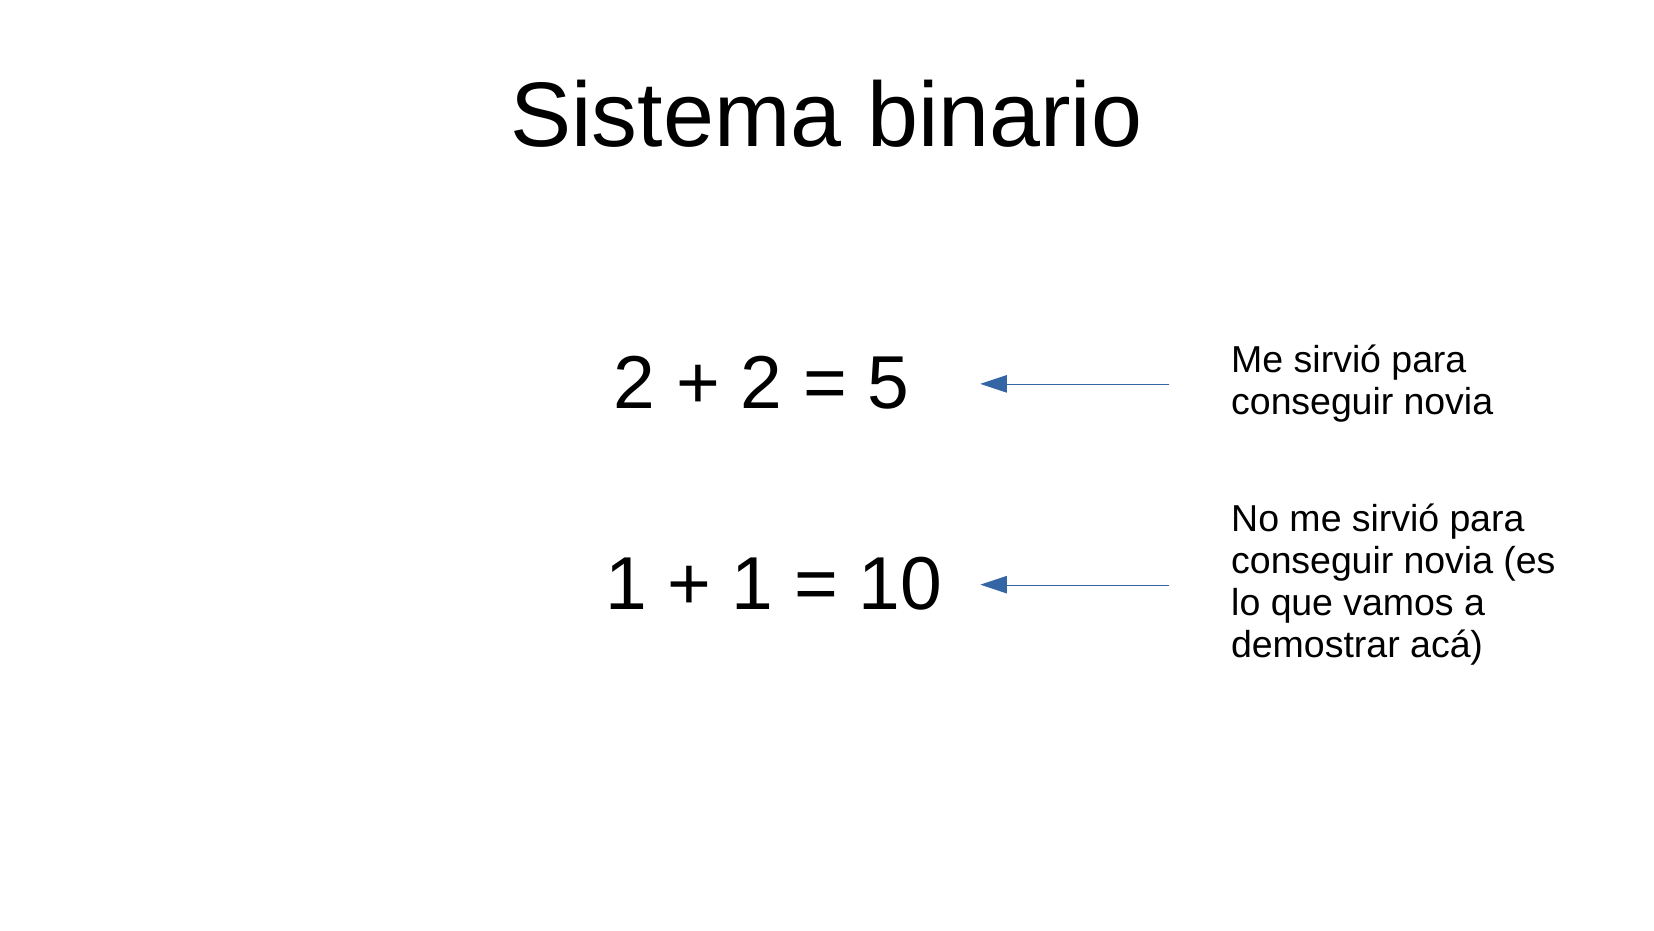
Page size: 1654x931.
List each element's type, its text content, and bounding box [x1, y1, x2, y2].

title Sistema binario [82, 37, 1571, 193]
text_box 2 + 2 = 5 [543, 333, 981, 433]
text_box No me sirvió para conseguir novia (es lo que vamos a demostrar acá) [1216, 490, 1583, 673]
text_box Me sirvió para conseguir novia [1216, 330, 1583, 430]
text_box 1 + 1 = 10 [555, 534, 993, 634]
